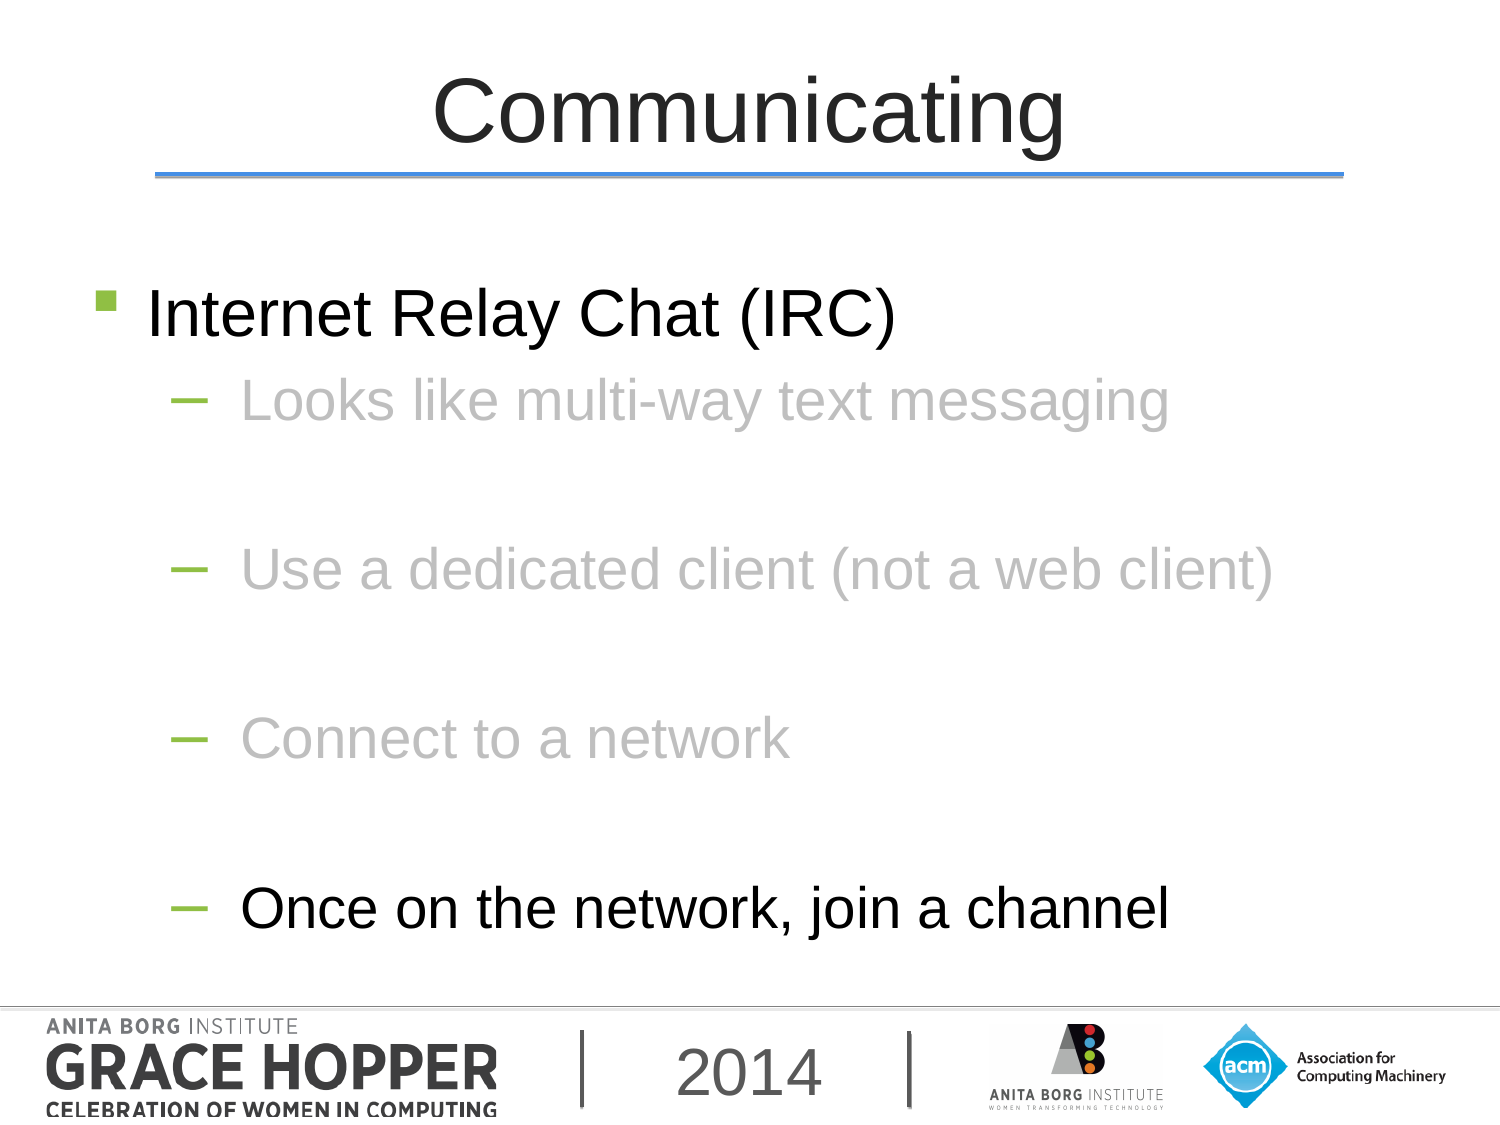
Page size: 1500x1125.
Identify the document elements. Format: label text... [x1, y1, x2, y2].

list Internet Relay Chat (IRC) Looks like multi-way text messaging Use a dedicated client (not a web client) Connect to a network Once on the network, join a channel [75, 262, 1425, 1005]
picture [989, 1024, 1163, 1110]
title Communicating [75, 19, 1425, 191]
